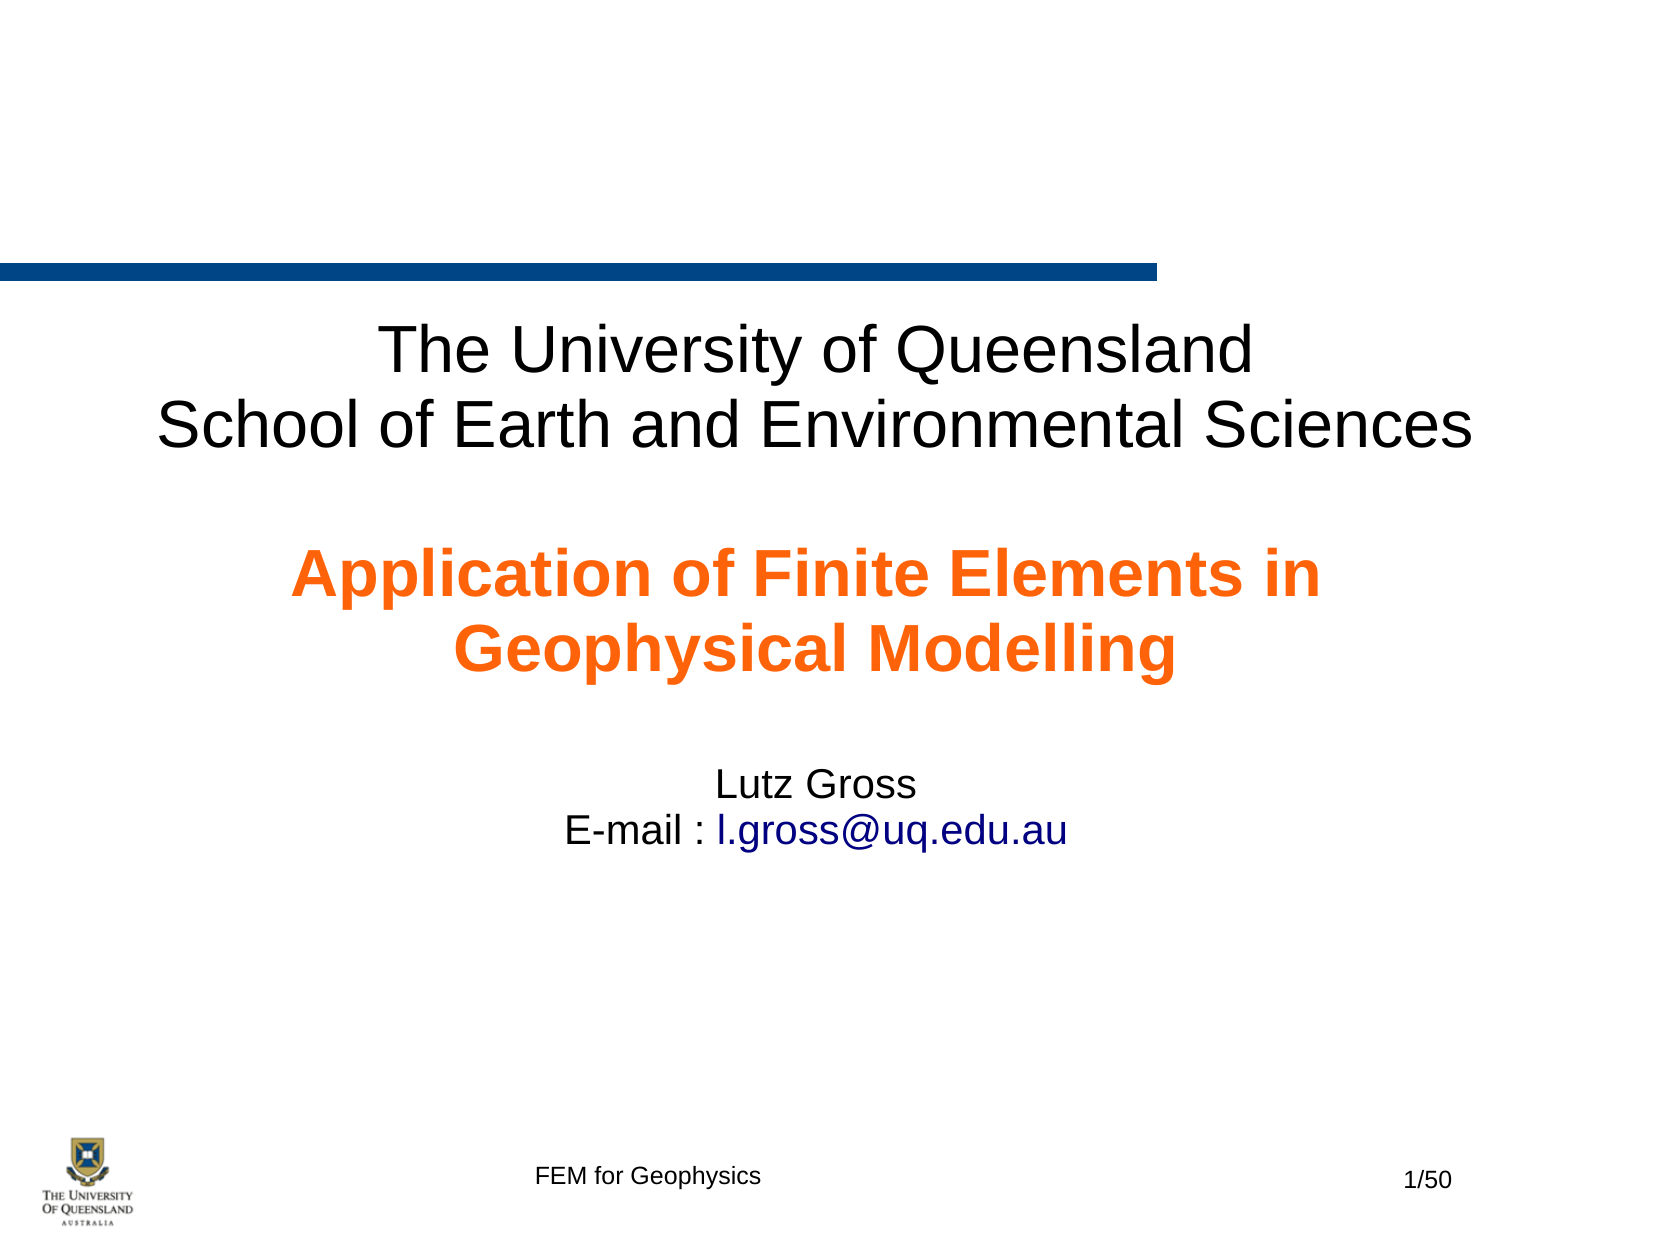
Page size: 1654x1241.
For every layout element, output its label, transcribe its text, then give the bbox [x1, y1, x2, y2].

picture [35, 1133, 142, 1235]
subtitle The University of Queensland School of Earth and Environmental Sciences Application of Finite Elements in Geophysical Modelling Lutz Gross E-mail : l.gross@uq.edu.au [72, 230, 1561, 1191]
